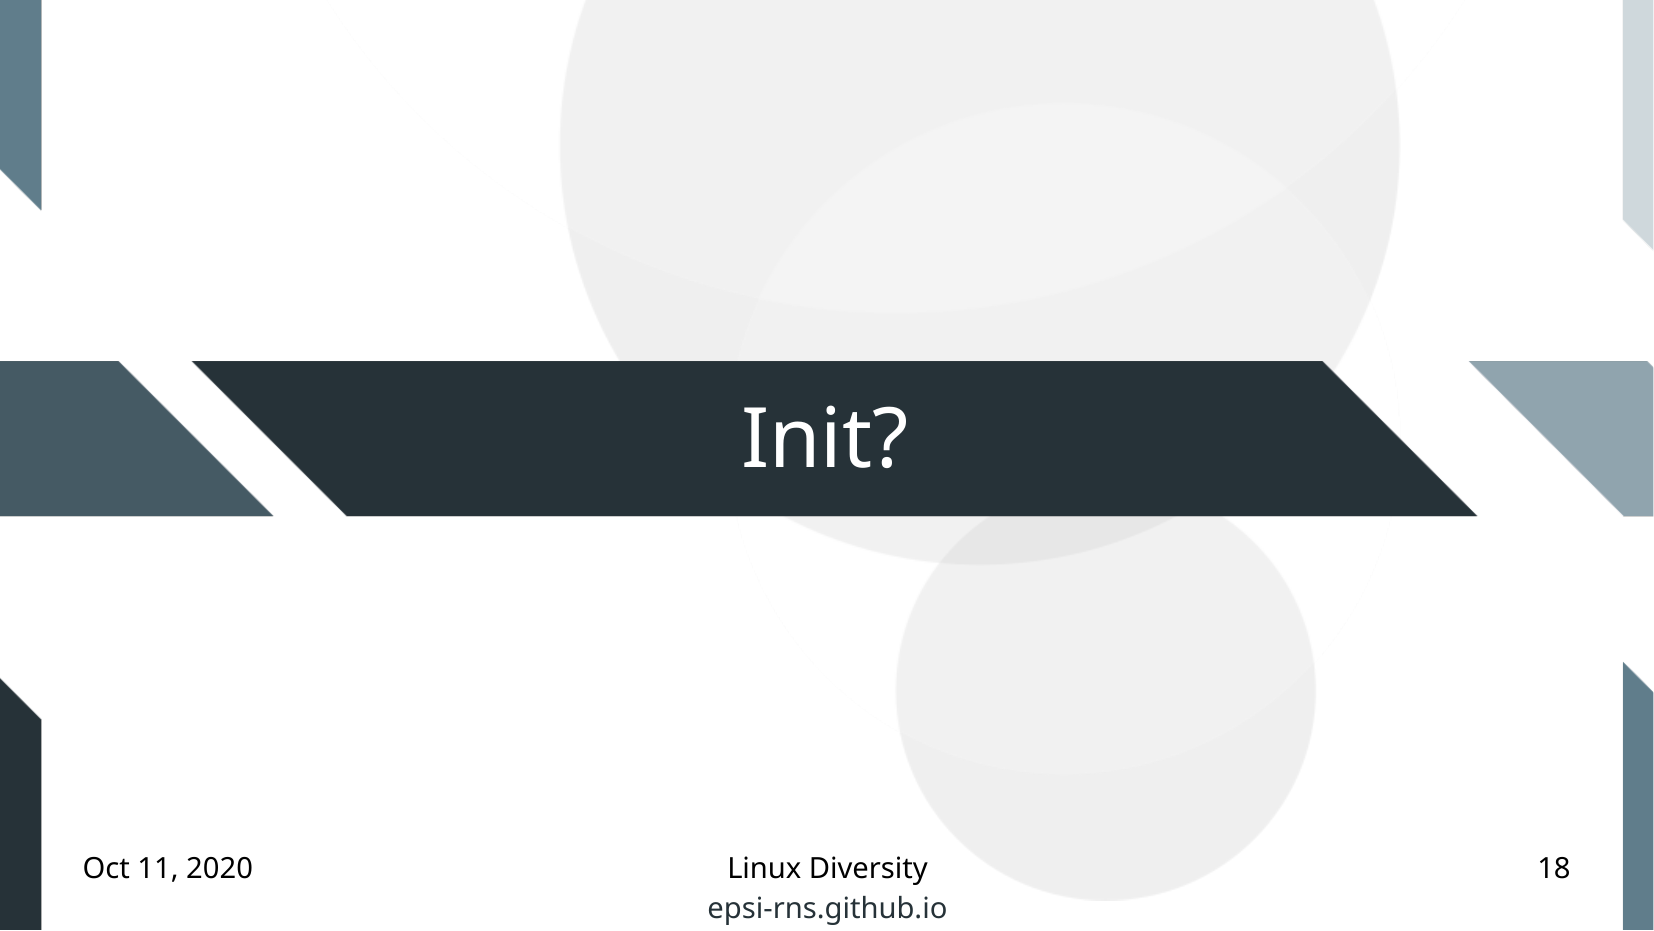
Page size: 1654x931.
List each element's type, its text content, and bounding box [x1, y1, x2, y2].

picture [0, 0, 1654, 930]
title Init? [82, 360, 1568, 511]
